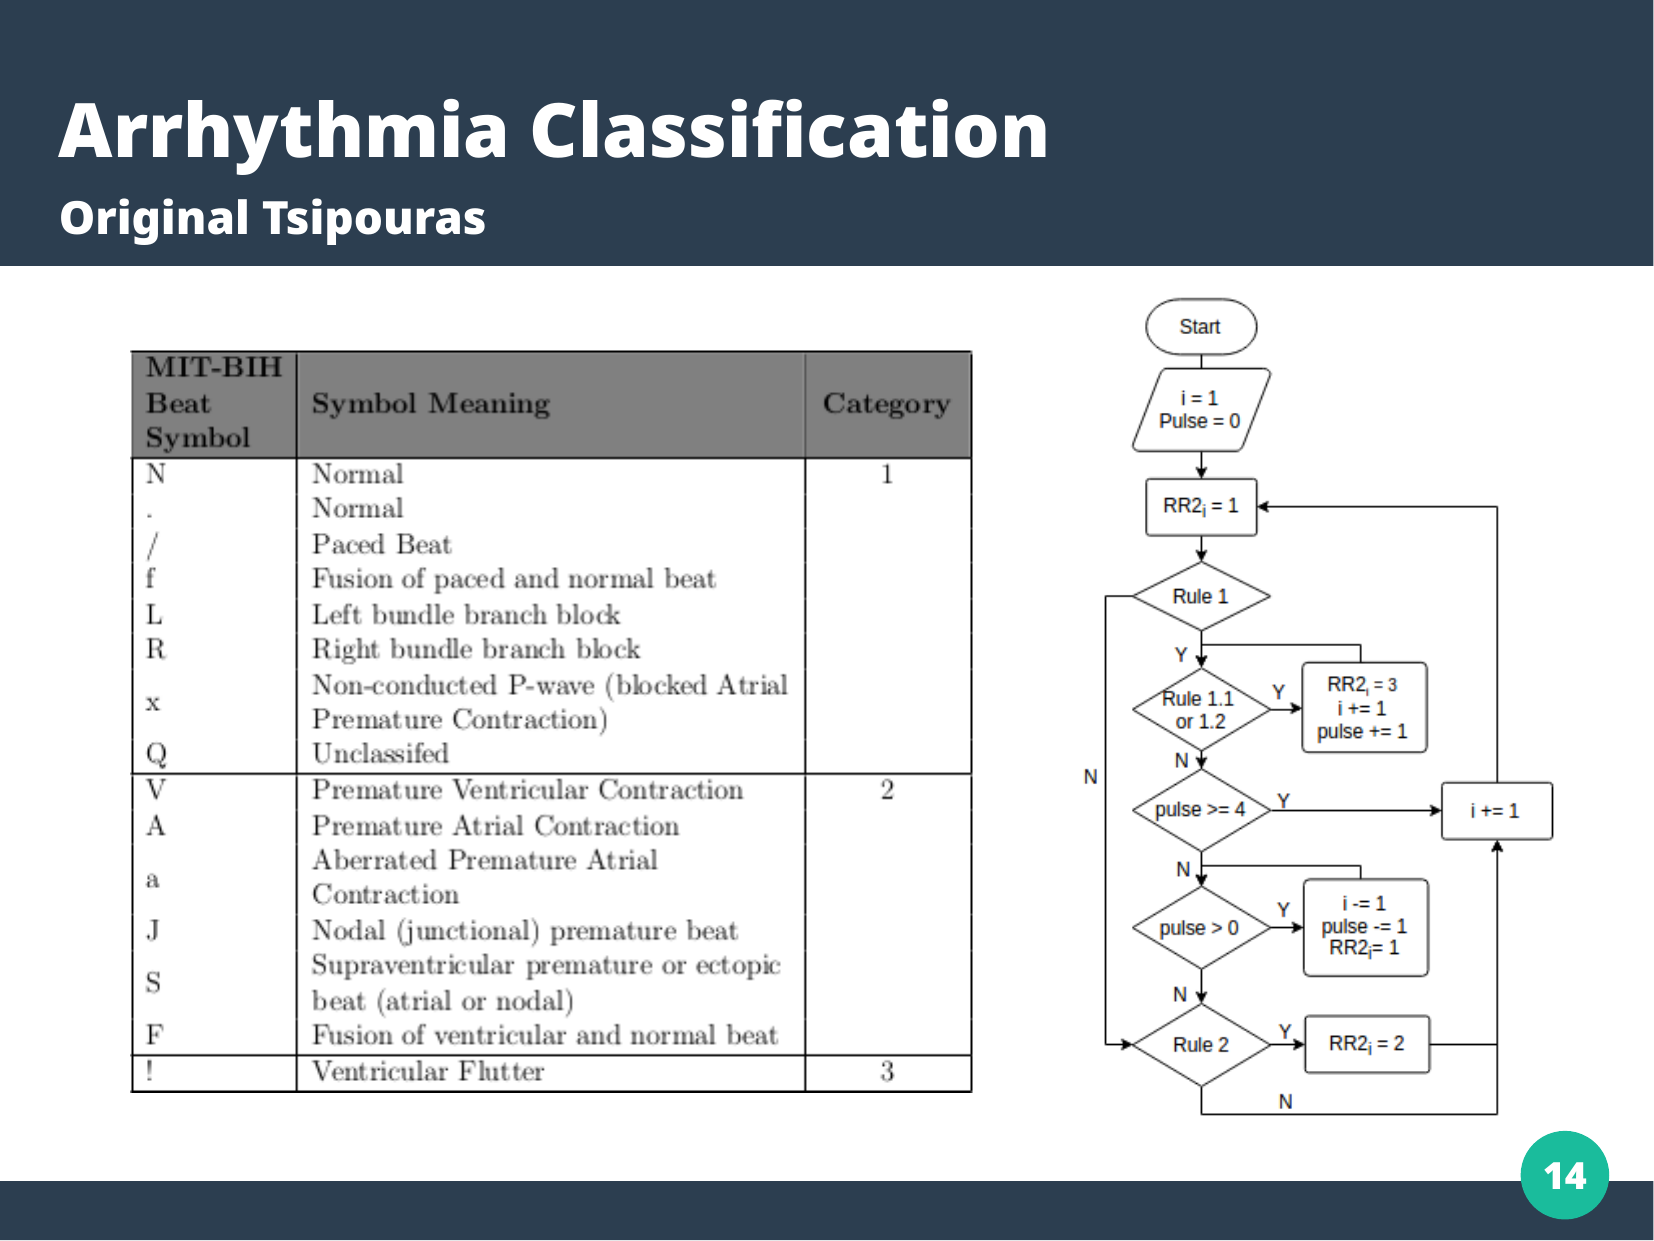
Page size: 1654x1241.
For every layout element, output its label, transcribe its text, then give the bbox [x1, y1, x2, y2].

title Arrhythmia Classification [58, 49, 1595, 207]
picture [1062, 295, 1565, 1123]
title Original Tsipouras [59, 167, 1595, 266]
picture [130, 349, 975, 1093]
